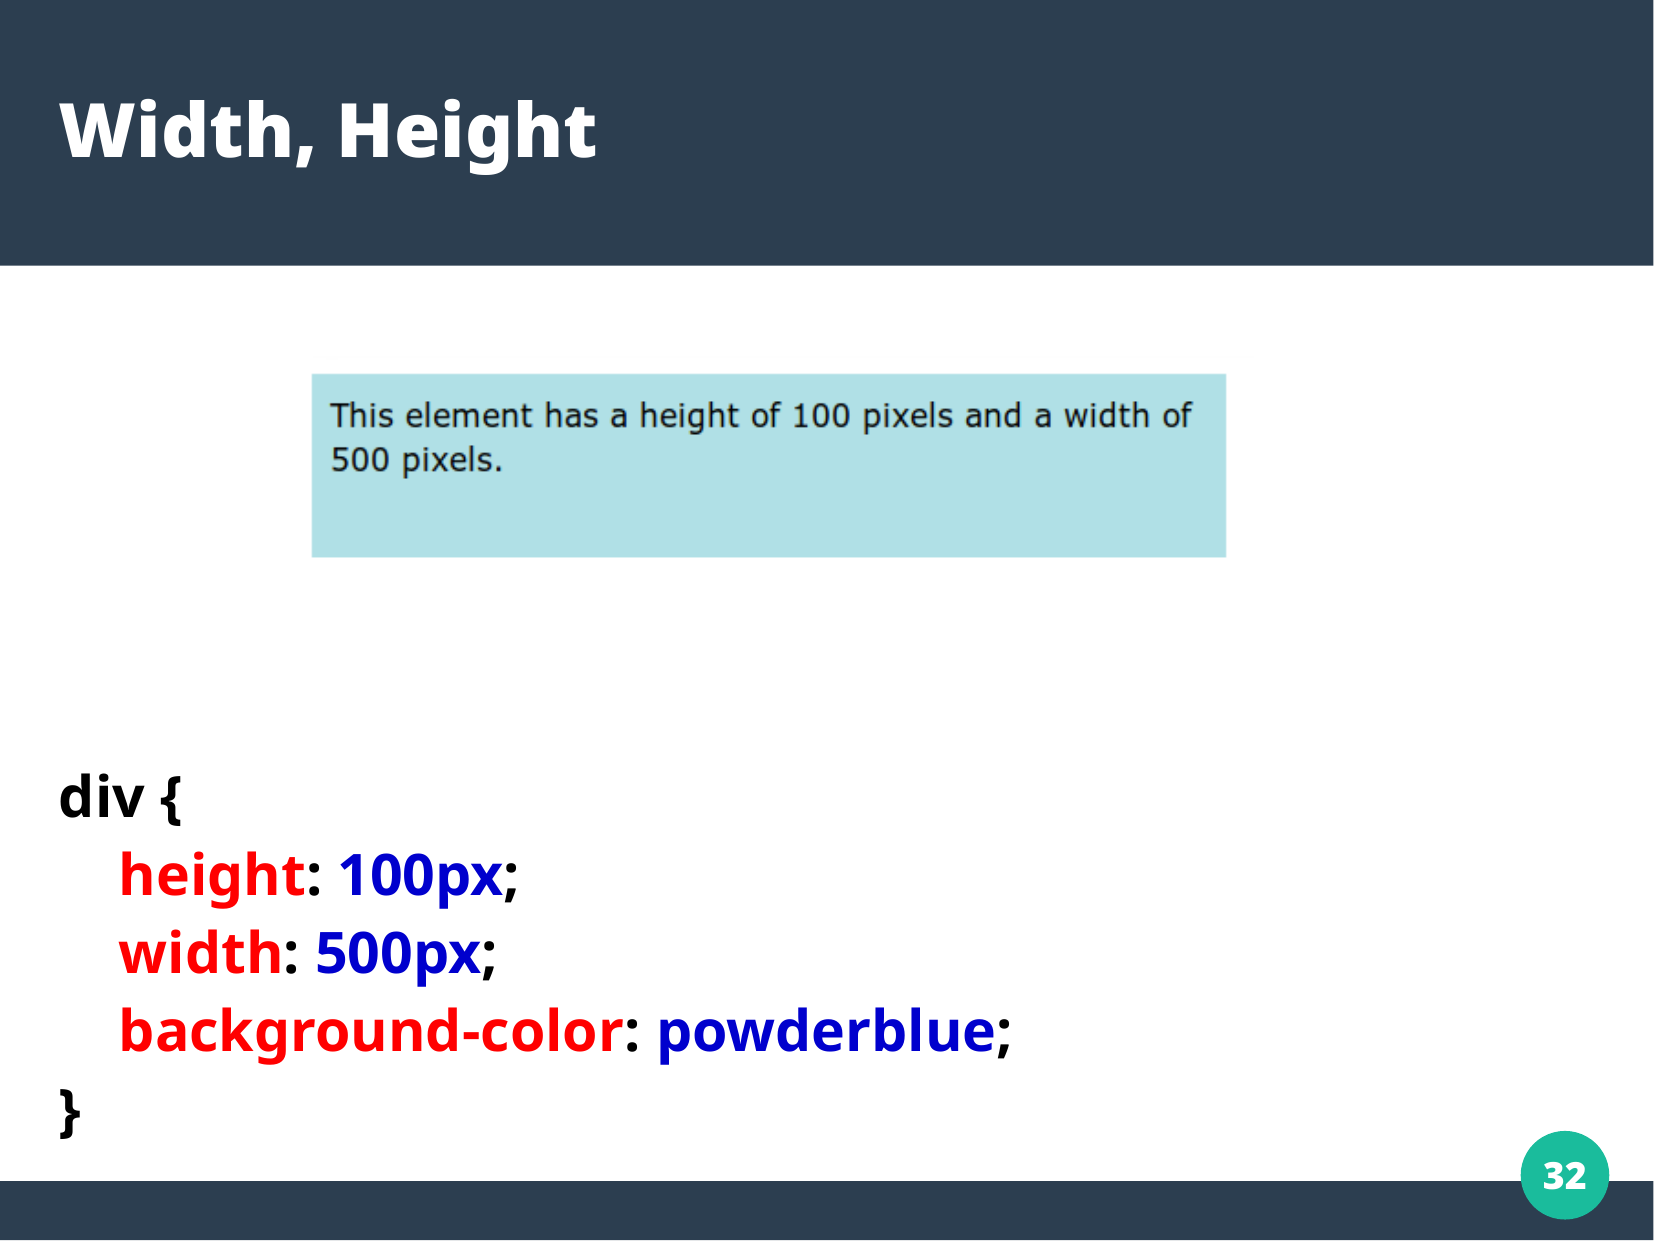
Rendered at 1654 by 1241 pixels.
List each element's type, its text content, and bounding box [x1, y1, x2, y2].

title Width, Height [59, 49, 1595, 207]
picture [294, 356, 1254, 578]
list div { height: 100px; width: 500px; background-color: powderblue; } [59, 756, 1595, 1151]
